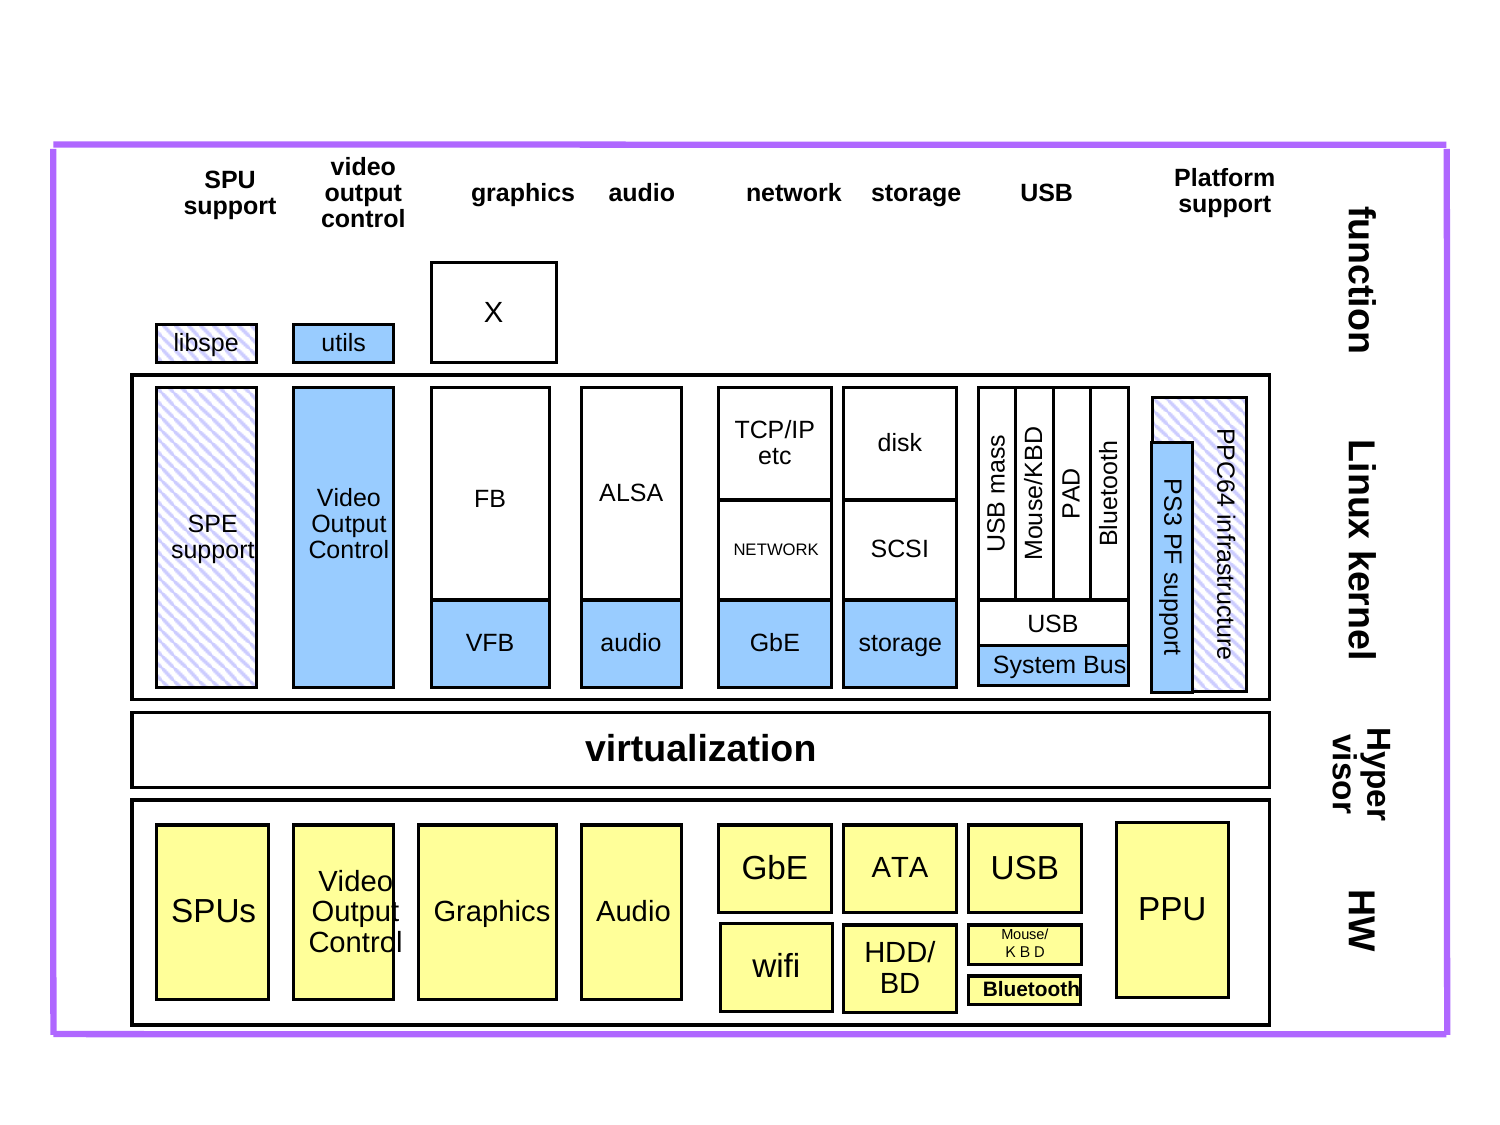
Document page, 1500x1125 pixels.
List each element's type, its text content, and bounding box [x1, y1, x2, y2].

text_box X [431, 262, 557, 363]
text_box GbE [718, 825, 832, 913]
text_box PPC64 infrastructure [1152, 397, 1247, 692]
text_box SPUs [156, 824, 269, 1000]
text_box storage [843, 600, 957, 688]
text_box PAD [1053, 387, 1091, 599]
text_box storage [856, 162, 932, 225]
text_box Linux kernel [1329, 412, 1392, 688]
text_box ALSA [581, 387, 682, 601]
text_box HDD/ BD [843, 924, 957, 1013]
text_box USB [978, 599, 1129, 645]
text_box FB [431, 387, 550, 600]
text_box Platform support [1159, 160, 1235, 224]
text_box Bluetooth [968, 976, 1081, 1005]
text_box ATA [843, 825, 957, 913]
text_box PS3 PF support [1151, 442, 1193, 693]
text_box Graphics [418, 824, 557, 1000]
text_box graphics [456, 162, 532, 225]
text_box Bluetooth [1091, 387, 1129, 599]
text_box Audio [581, 824, 682, 1000]
text_box SCSI [843, 500, 957, 600]
text_box USB mass [978, 387, 1016, 601]
text_box utils [293, 324, 394, 363]
text_box System Bus [978, 645, 1129, 686]
text_box disk [843, 387, 957, 500]
text_box NETWORK [718, 500, 832, 600]
text_box Mouse/ ＫＢＤ [968, 924, 1082, 965]
text_box Video Output Control [293, 387, 394, 688]
text_box Video Output Control [293, 824, 394, 1000]
text_box USB [968, 825, 1082, 913]
text_box video output control [306, 162, 382, 225]
text_box function [1329, 191, 1392, 279]
text_box HW [1329, 875, 1392, 951]
text_box audio [593, 162, 669, 225]
text_box PPU [1116, 822, 1229, 998]
text_box network [731, 162, 807, 225]
text_box SPE support [156, 387, 257, 688]
text_box libspe [156, 324, 257, 363]
text_box virtualization [132, 712, 1270, 788]
text_box VFB [431, 600, 550, 688]
text_box wifi [720, 923, 833, 1012]
text_box SPU support [168, 162, 244, 225]
text_box GbE [718, 600, 832, 688]
text_box Hyper visor [1329, 712, 1392, 801]
text_box audio [581, 601, 682, 688]
text_box Mouse/KBD [1016, 387, 1053, 599]
text_box USB [1005, 162, 1081, 225]
text_box TCP/IP etc [718, 387, 832, 500]
